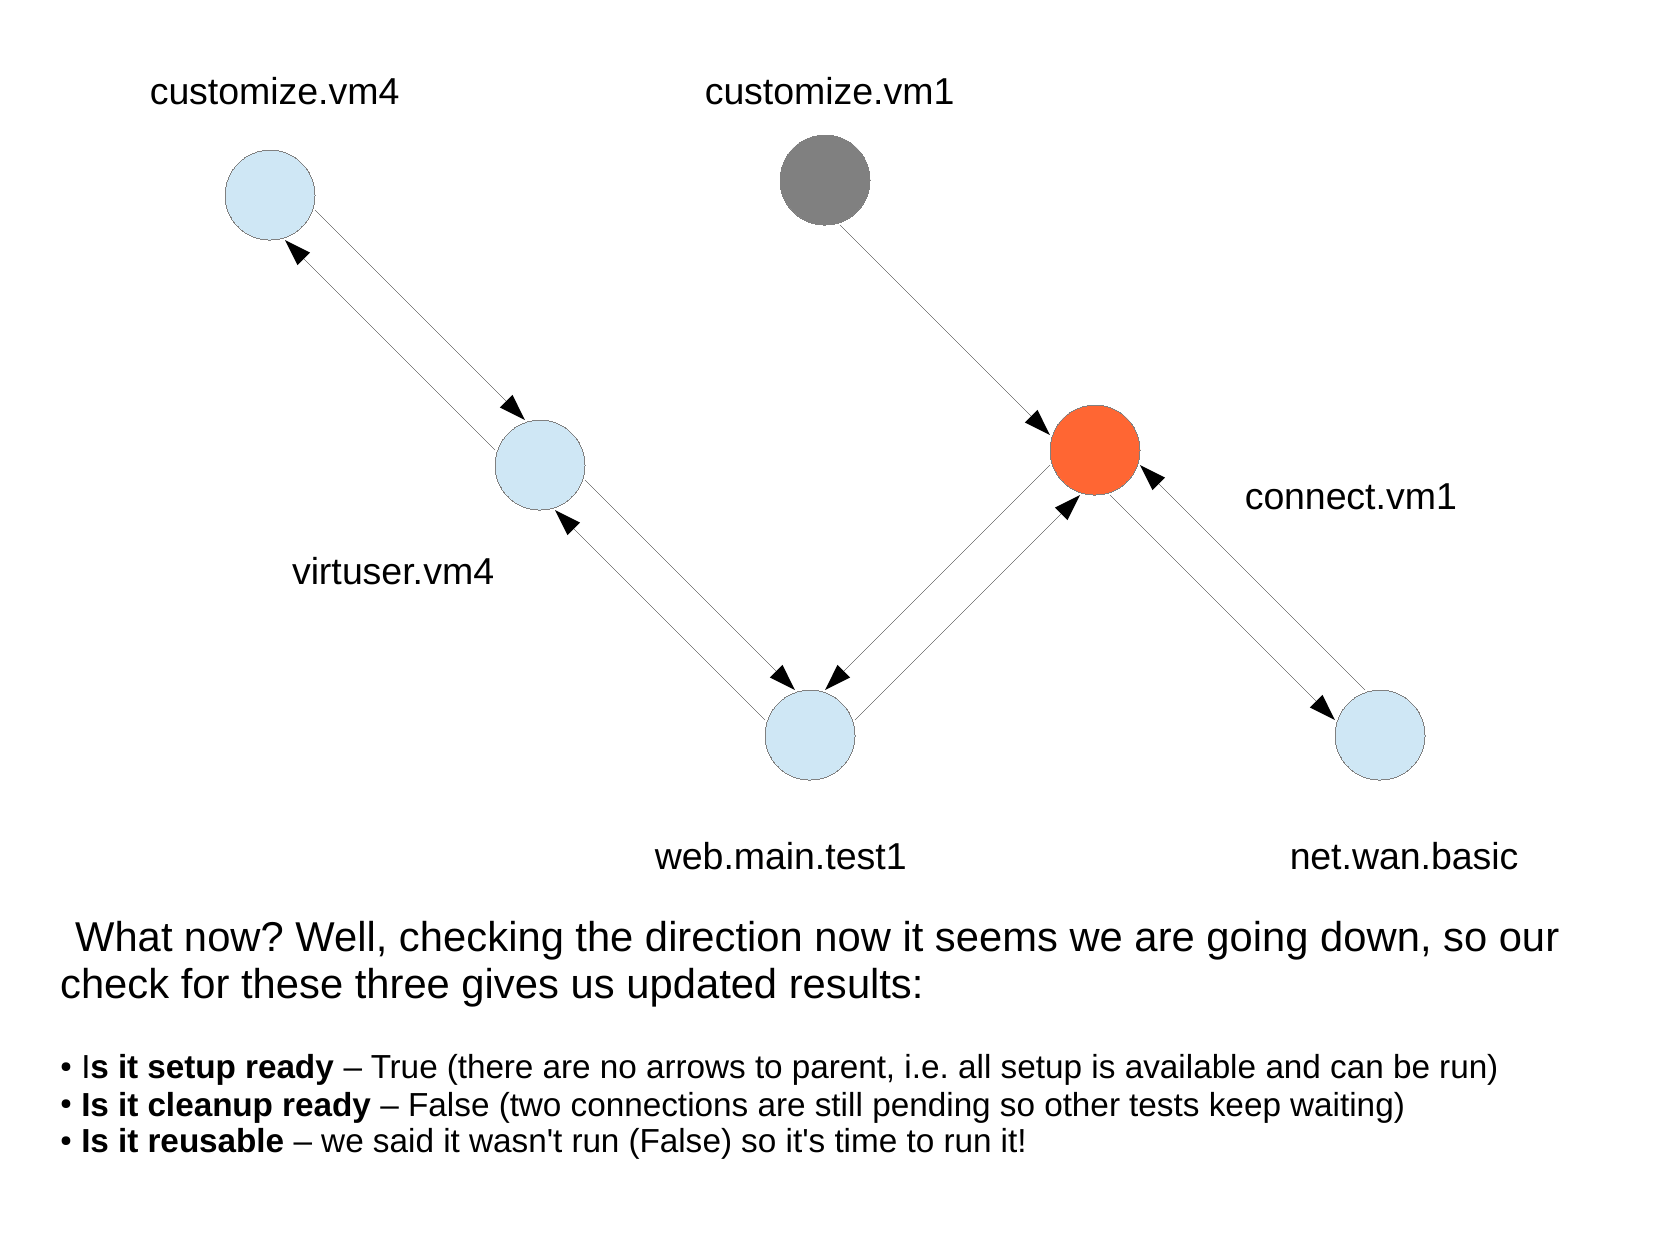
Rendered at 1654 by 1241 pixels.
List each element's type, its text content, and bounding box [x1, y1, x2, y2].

text_box [1050, 405, 1141, 496]
text_box [780, 135, 871, 226]
text_box virtuser.vm4 [277, 543, 541, 601]
text_box [1335, 690, 1426, 781]
text_box What now? Well, checking the direction now it seems we are going down, so our check for these three gives us updated results: Is it setup ready – True (there are no arrows to parent, i.e. all setup is available and can be run) Is it cleanup ready – False (two connections are still pending so other tests keep waiting) Is it reusable – we said it wasn't run (False) so it's time to run it! [60, 913, 1591, 1198]
text_box customize.vm1 [690, 63, 1011, 121]
text_box connect.vm1 [1230, 468, 1545, 526]
text_box net.wan.basic [1275, 828, 1580, 886]
text_box customize.vm4 [135, 63, 456, 121]
text_box [225, 150, 316, 241]
text_box [765, 690, 856, 781]
text_box web.main.test1 [640, 828, 958, 886]
text_box [495, 420, 586, 511]
